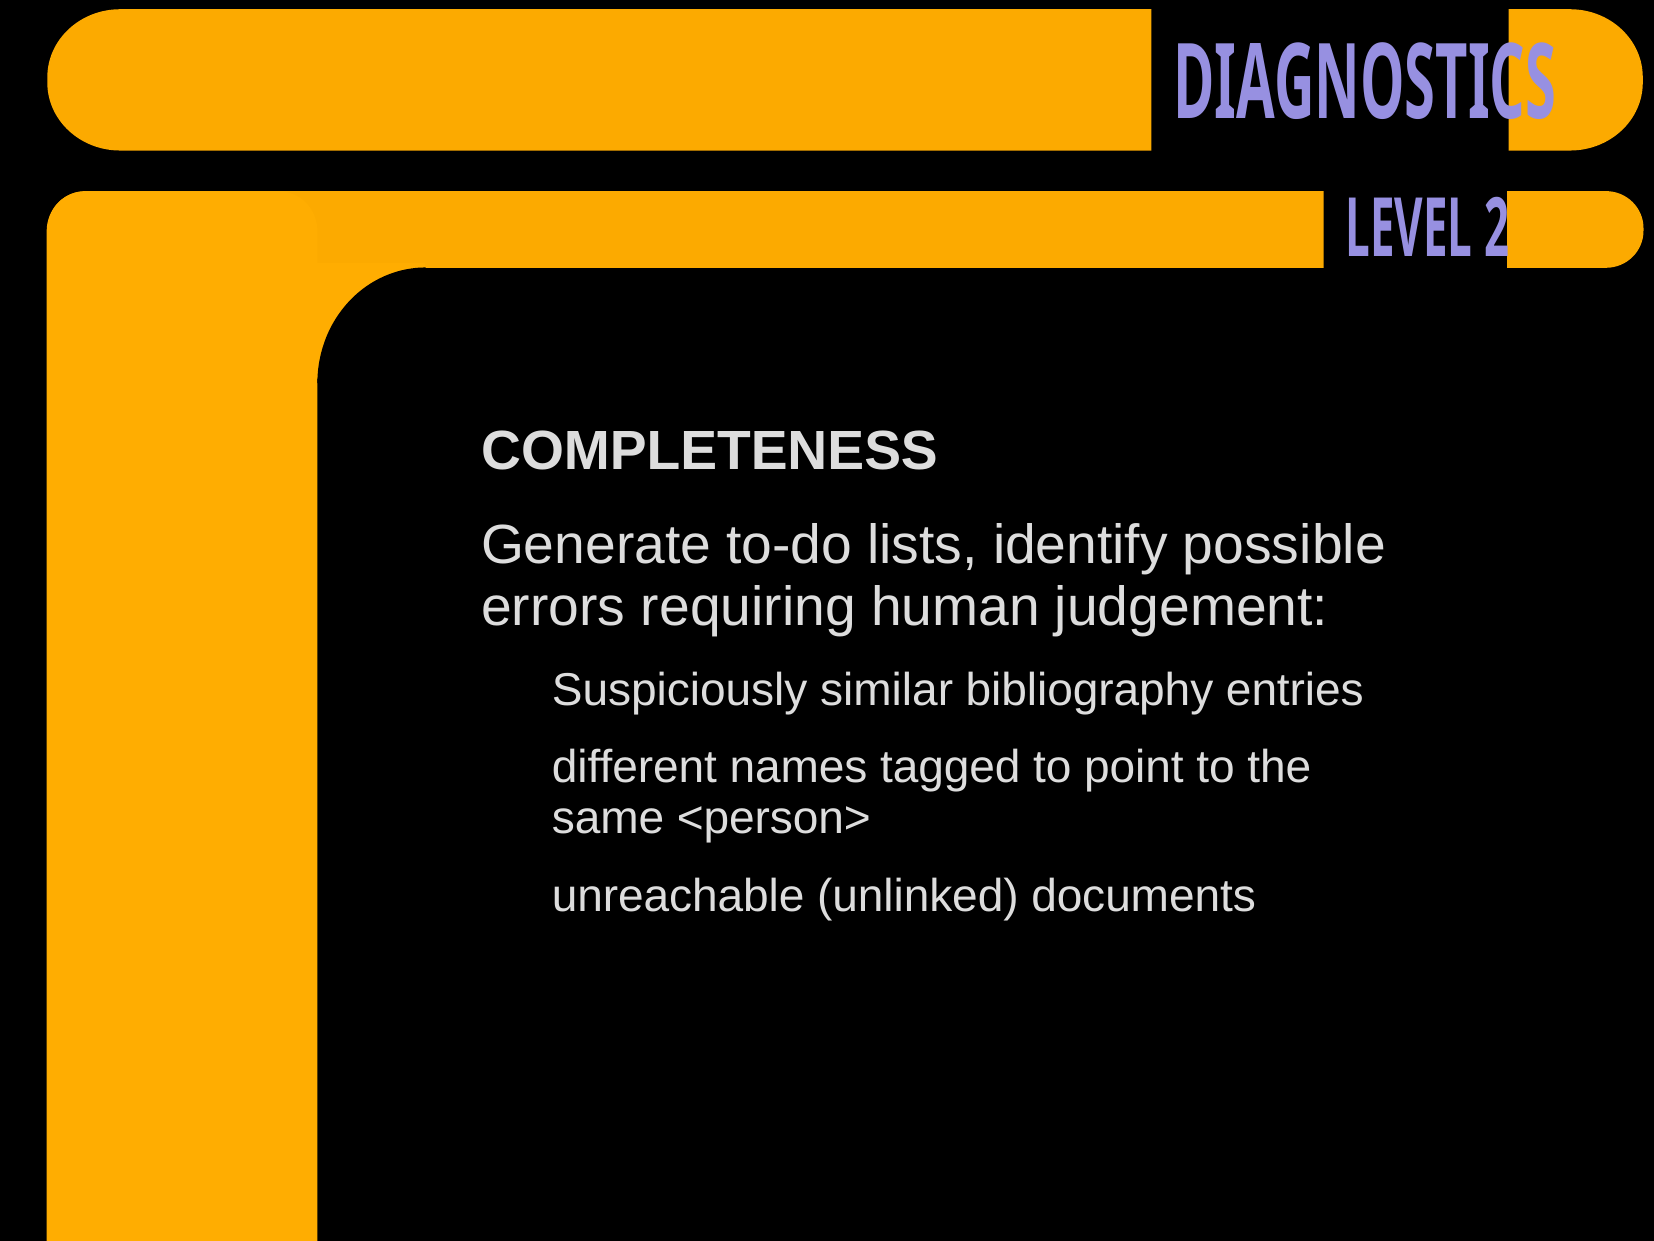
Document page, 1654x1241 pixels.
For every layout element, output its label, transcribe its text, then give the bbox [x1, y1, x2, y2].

picture [0, 0, 1654, 1241]
list COMPLETENESS Generate to-do lists, identify possible errors requiring human judgement: Suspiciously similar bibliography entries different names tagged to point to the same <person> unreachable (unlinked) documents [410, 419, 1417, 1171]
